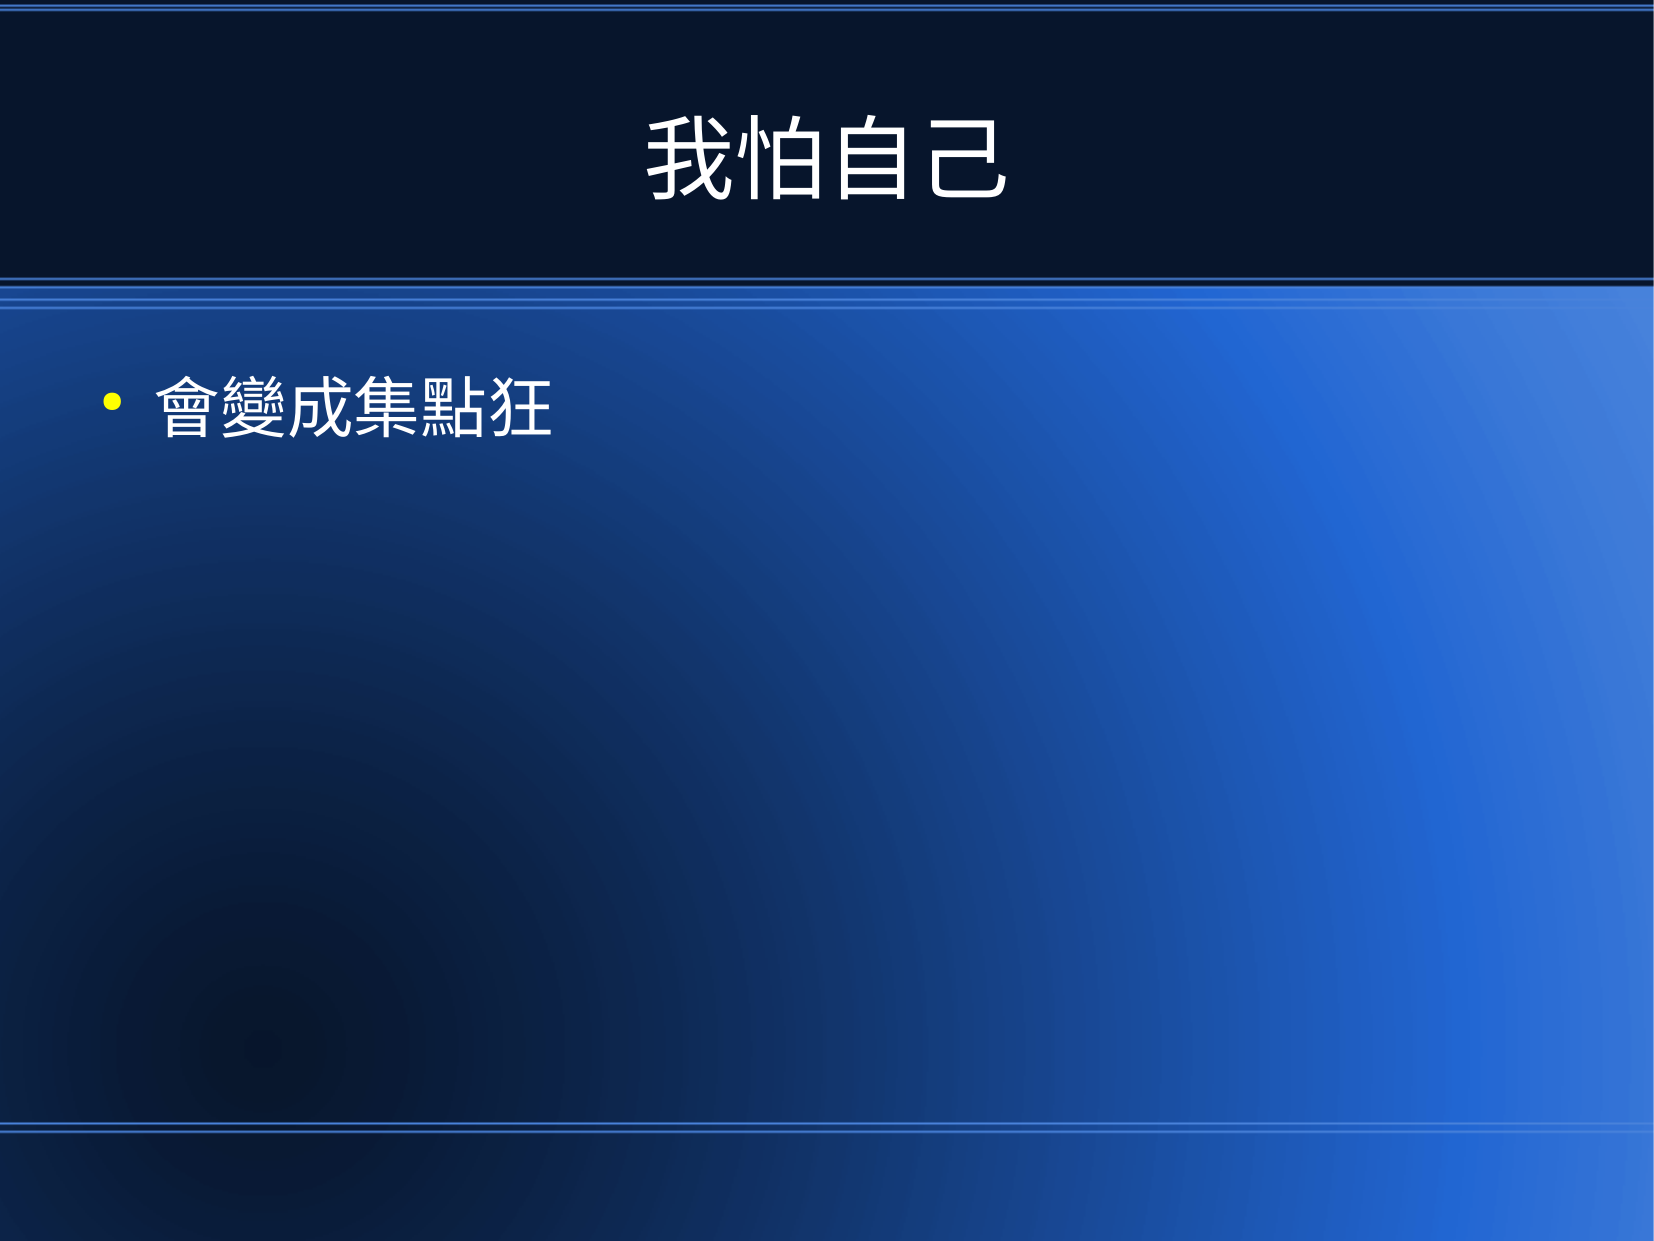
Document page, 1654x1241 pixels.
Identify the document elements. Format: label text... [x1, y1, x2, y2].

list 會變成集點狂 [82, 355, 1571, 1075]
title 我怕自己 [82, 49, 1571, 257]
picture [0, 0, 1654, 1241]
